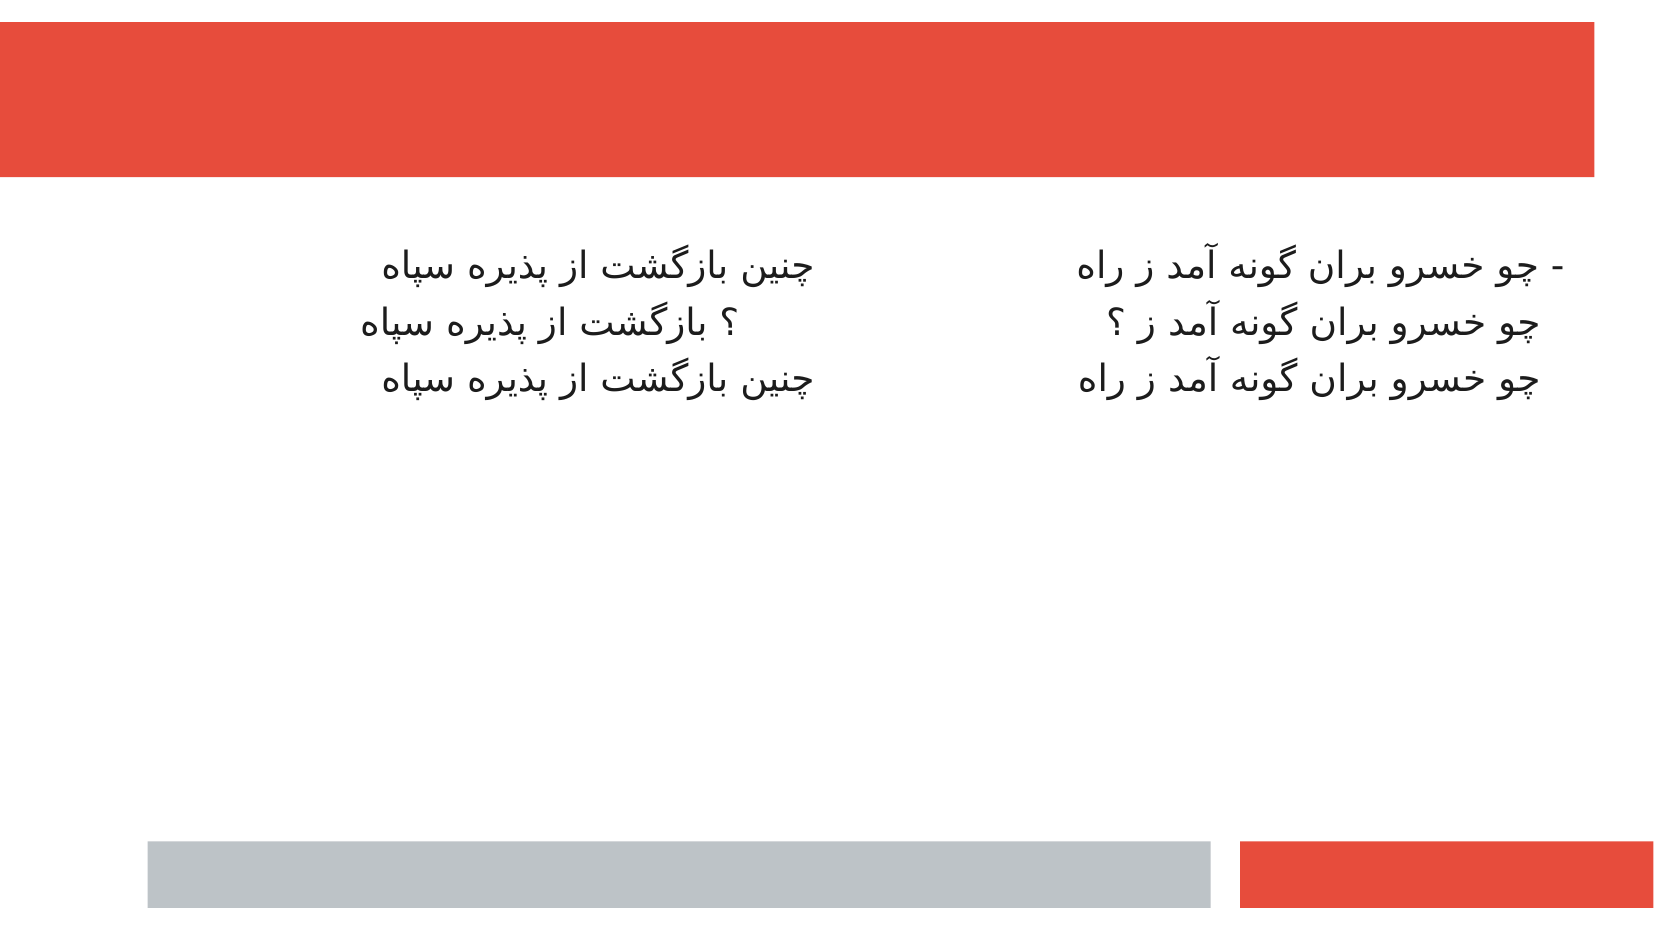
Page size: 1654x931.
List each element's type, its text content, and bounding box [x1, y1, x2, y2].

list - چو خسرو بران گونه آمد ز راه چنین بازگشت از پذیره سپاه چو خسرو بران گونه آمد ز ؟ ؟ بازگشت از پذیره سپاه چو خسرو بران گونه آمد ز راه چنین بازگشت از پذیره سپاه [59, 243, 1565, 820]
